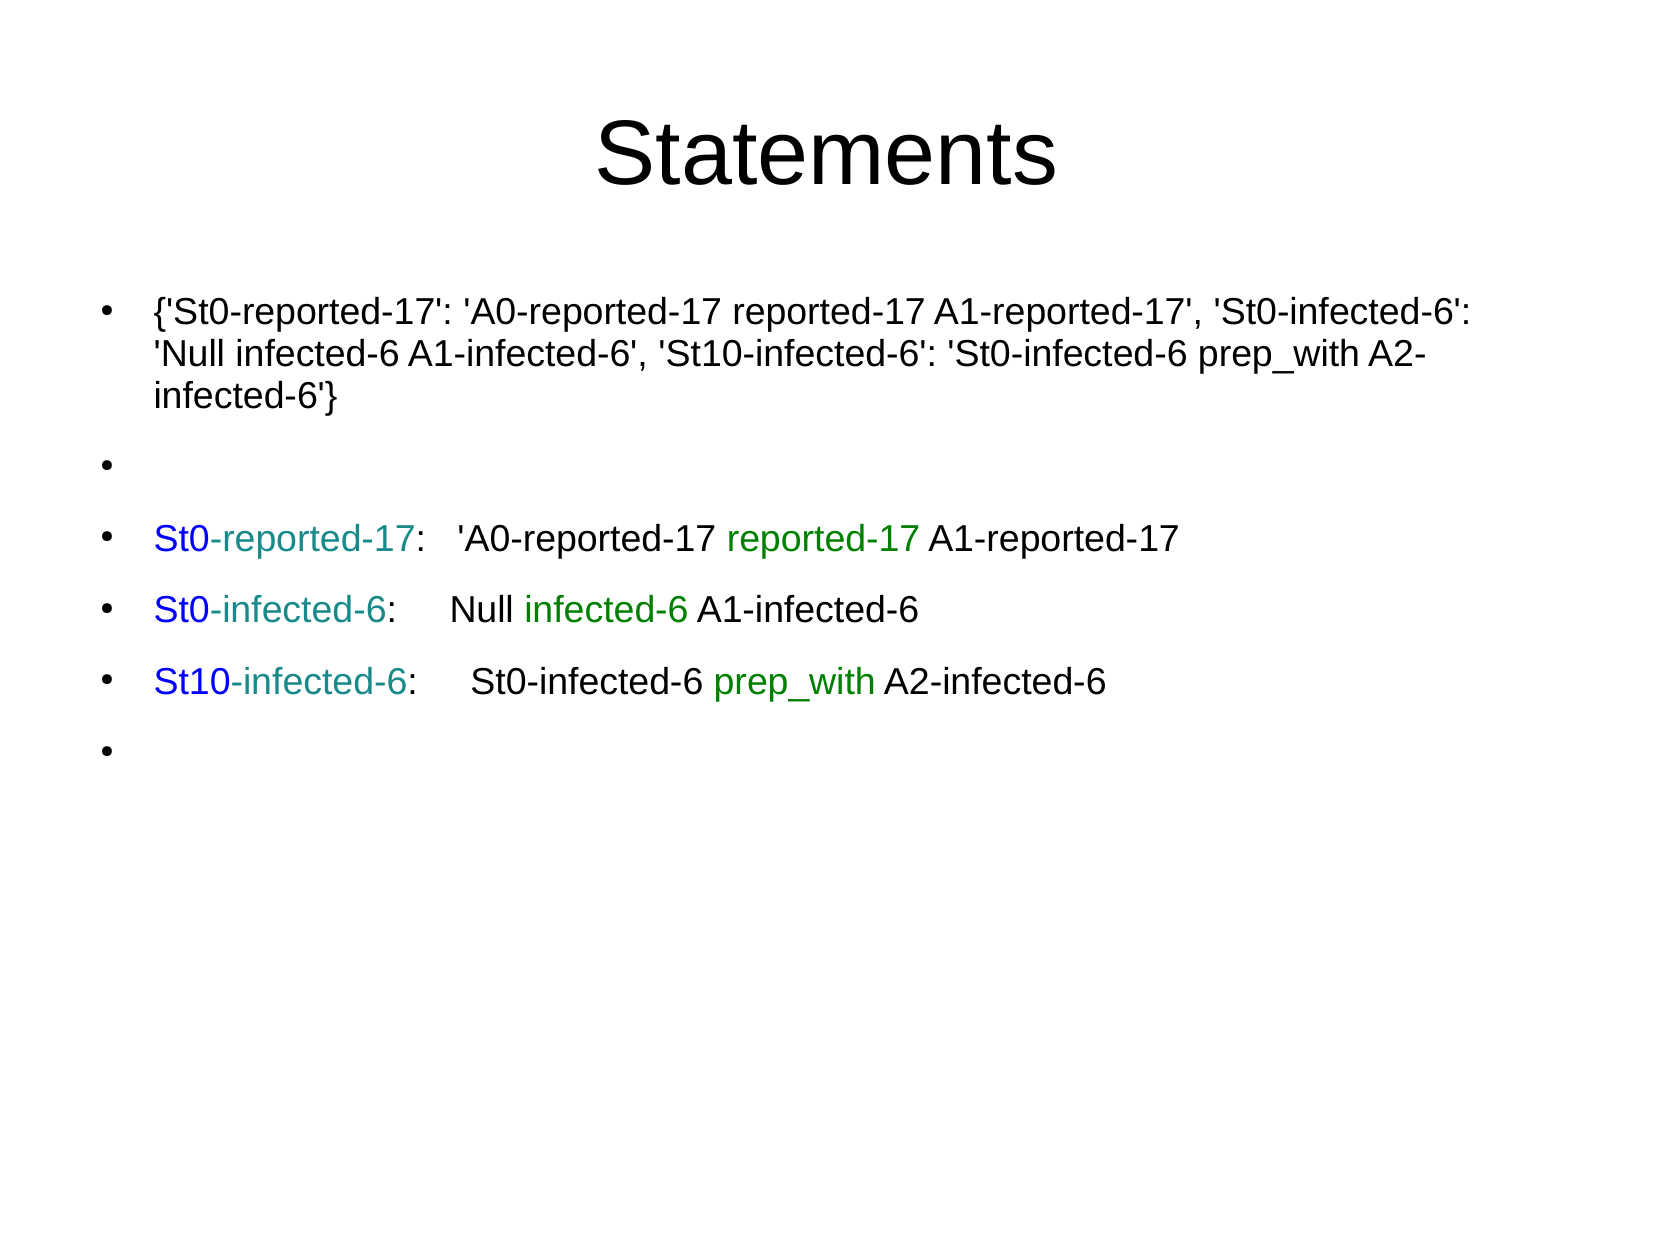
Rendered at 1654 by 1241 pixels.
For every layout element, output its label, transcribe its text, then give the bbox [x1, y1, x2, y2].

list {'St0-reported-17': 'A0-reported-17 reported-17 A1-reported-17', 'St0-infected-6': 'Null infected-6 A1-infected-6', 'St10-infected-6': 'St0-infected-6 prep_with A2-infected-6'} St0-reported-17: 'A0-reported-17 reported-17 A1-reported-17 St0-infected-6: Null infected-6 A1-infected-6 St10-infected-6: St0-infected-6 prep_with A2-infected-6 [82, 290, 1538, 1010]
title Statements [82, 49, 1571, 257]
